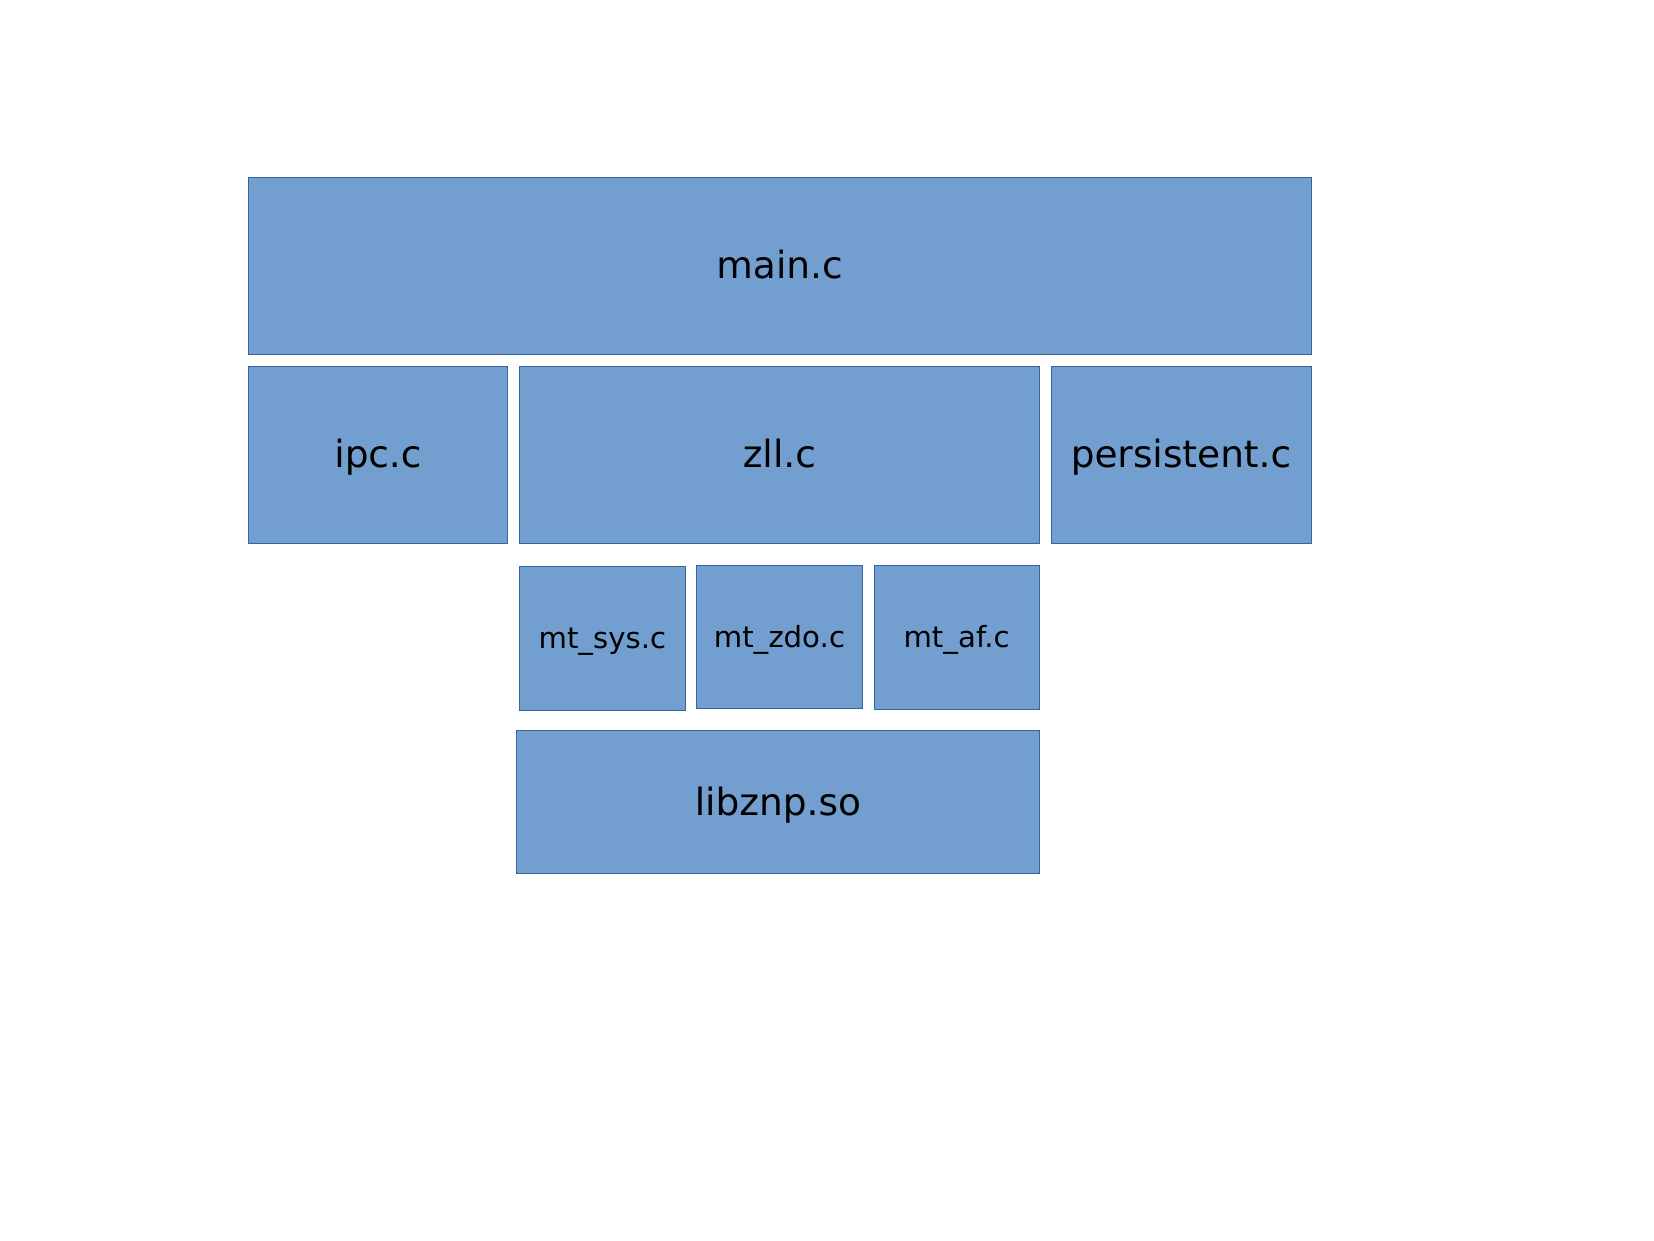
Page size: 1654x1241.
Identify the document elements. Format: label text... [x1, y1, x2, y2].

text_box libznp.so [516, 730, 1040, 874]
text_box ipc.c [248, 366, 508, 544]
text_box zll.c [519, 366, 1040, 544]
text_box persistent.c [1051, 366, 1312, 544]
text_box mt_af.c [874, 565, 1040, 710]
text_box main.c [248, 177, 1312, 355]
text_box mt_sys.c [519, 566, 686, 711]
text_box mt_zdo.c [696, 565, 863, 709]
